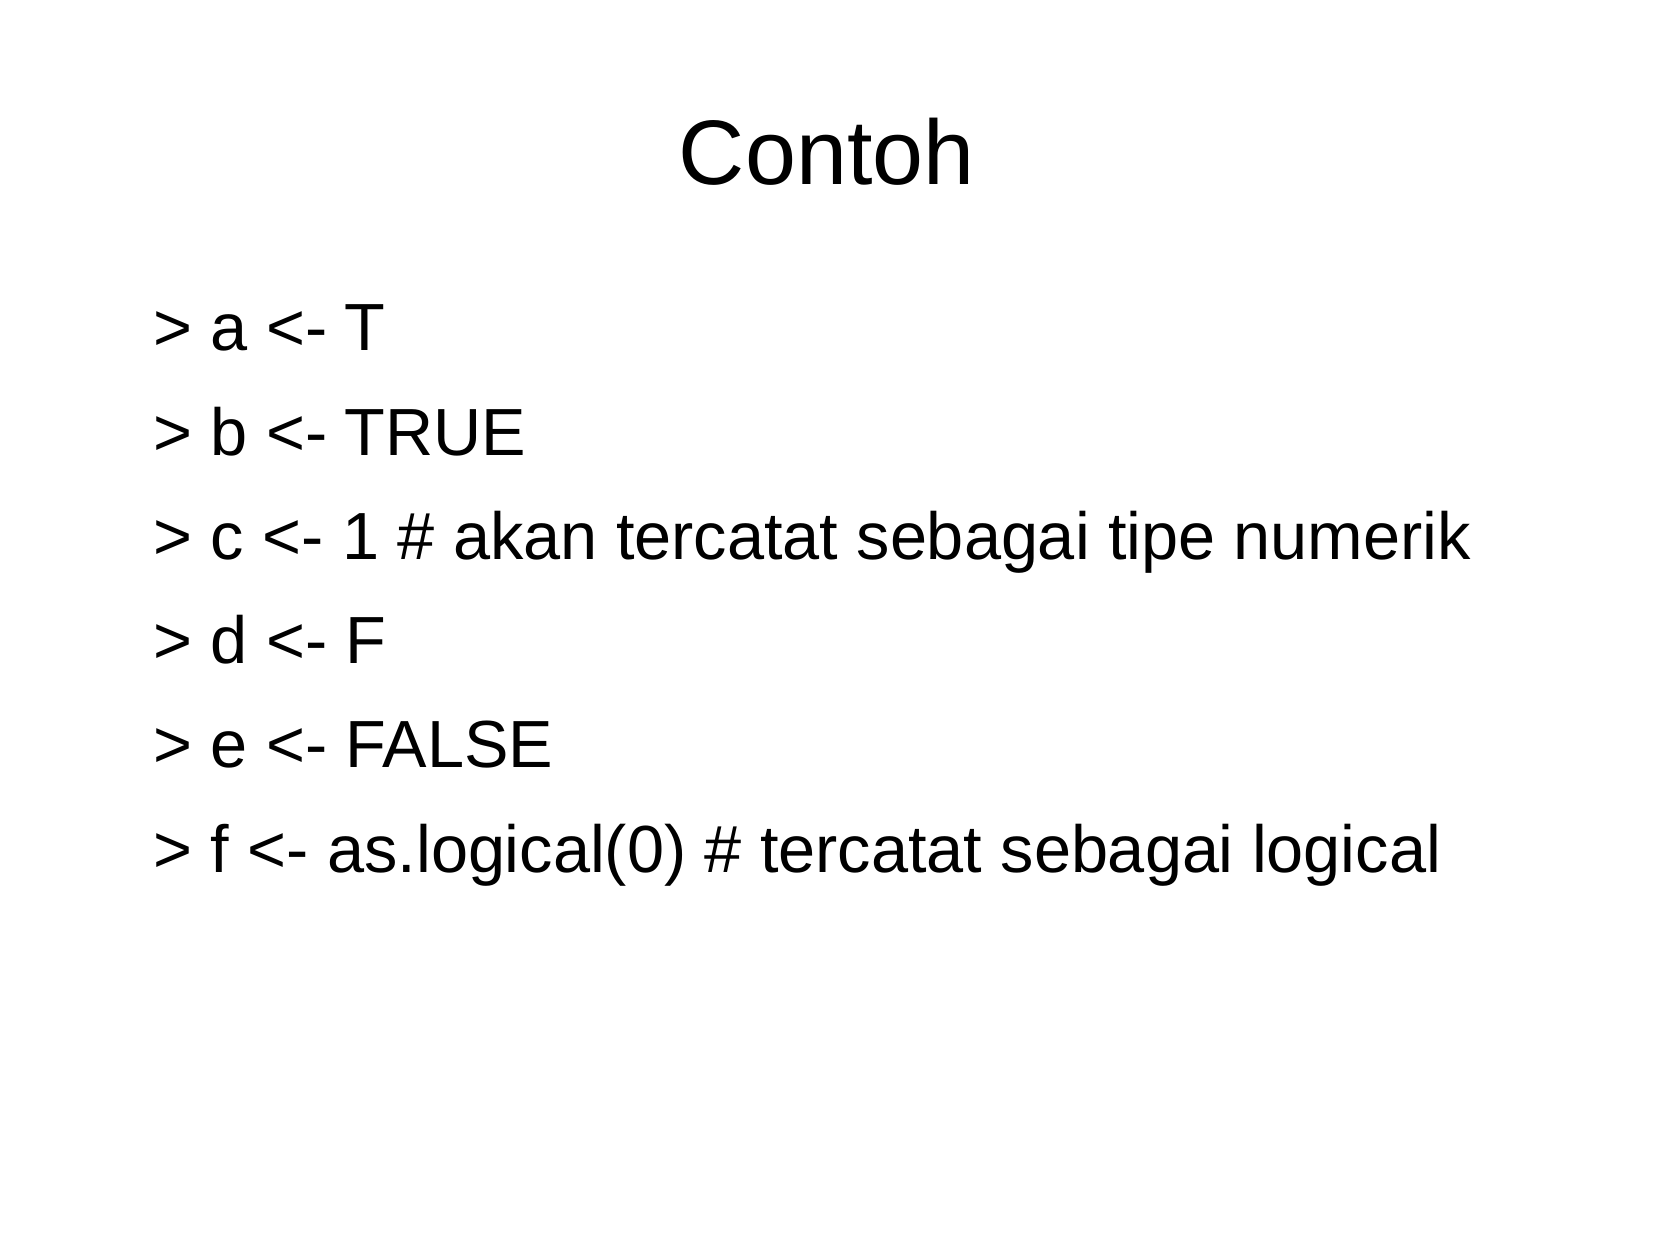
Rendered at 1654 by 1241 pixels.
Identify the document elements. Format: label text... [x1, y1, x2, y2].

list > a <- T > b <- TRUE > c <- 1 # akan tercatat sebagai tipe numerik > d <- F > e <- FALSE > f <- as.logical(0) # tercatat sebagai logical [82, 290, 1571, 1010]
title Contoh [82, 49, 1571, 257]
